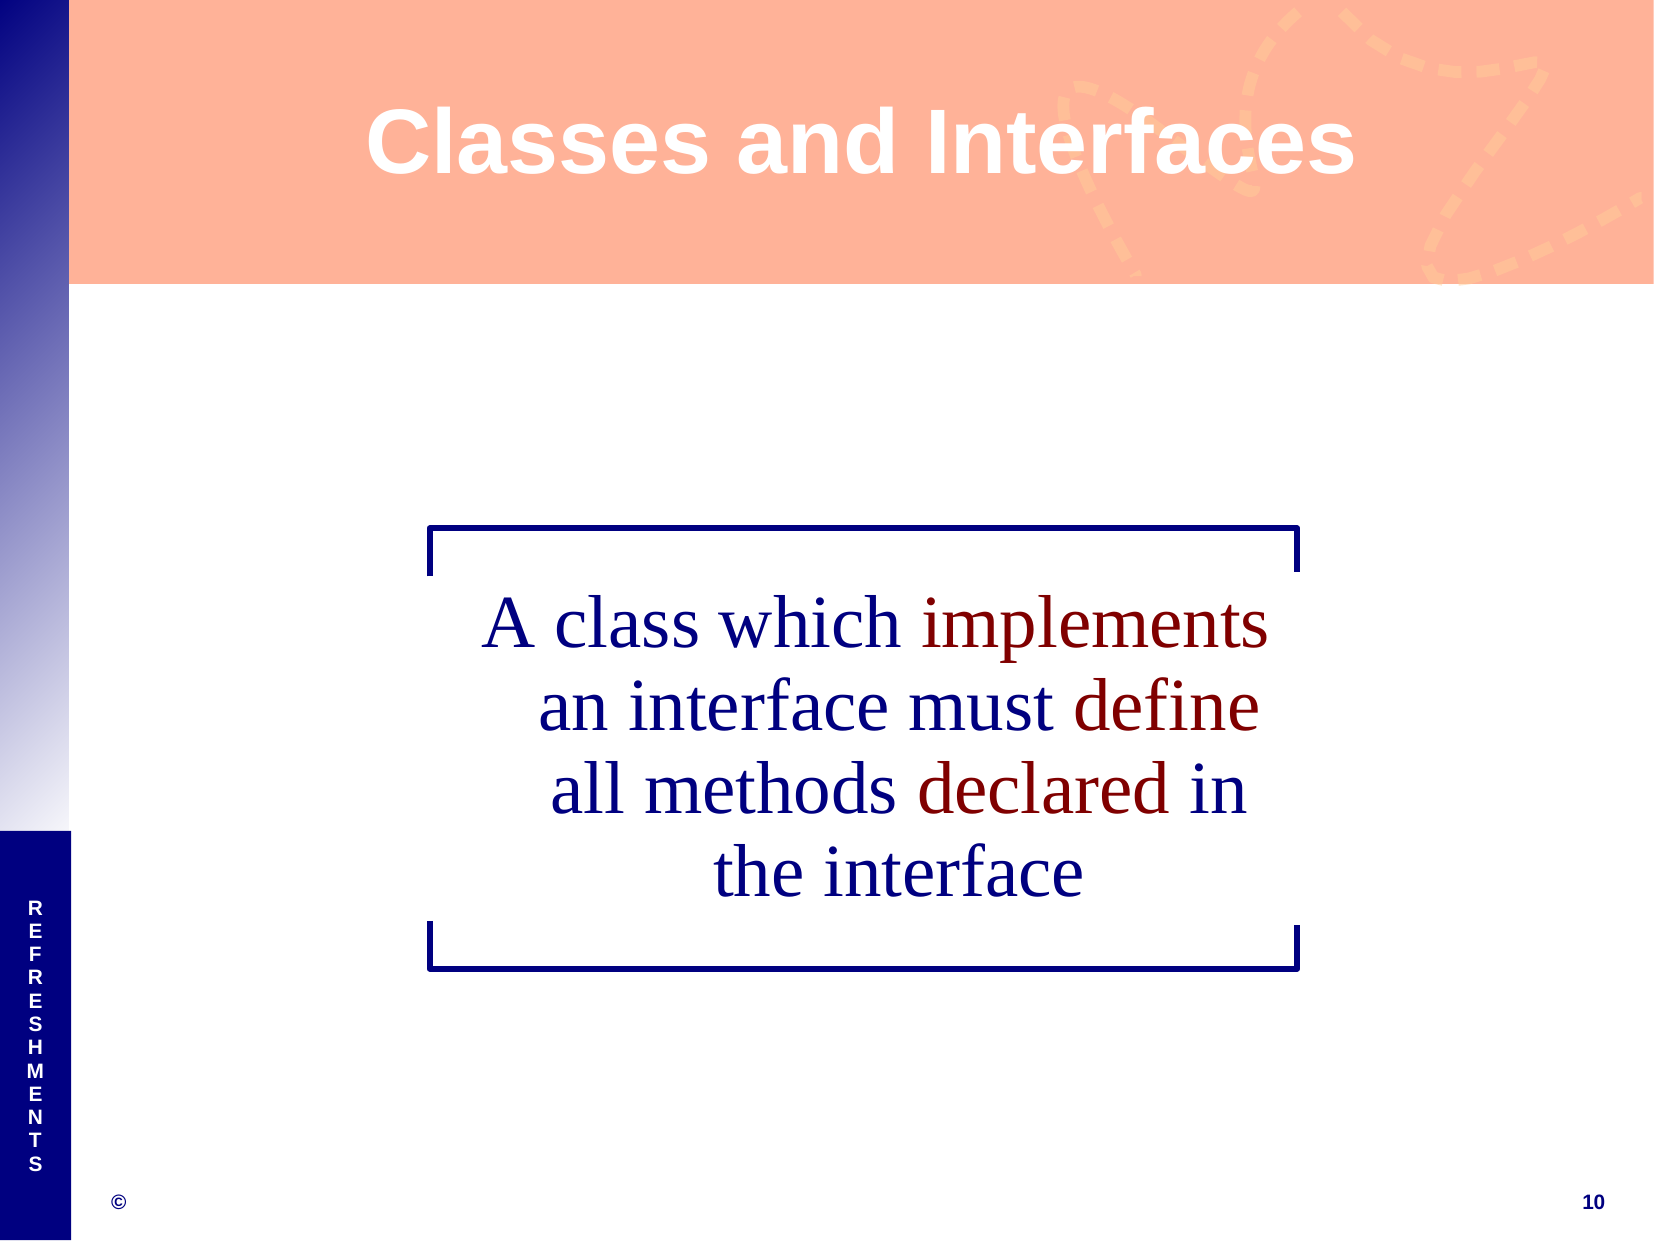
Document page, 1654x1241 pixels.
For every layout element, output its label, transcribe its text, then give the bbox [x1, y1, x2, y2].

text_box R E F R E S H M E N T S [0, 831, 71, 1241]
title Classes and Interfaces [108, 37, 1617, 246]
text_box A class which implements an interface must define all methods declared in the interface [445, 496, 1282, 998]
